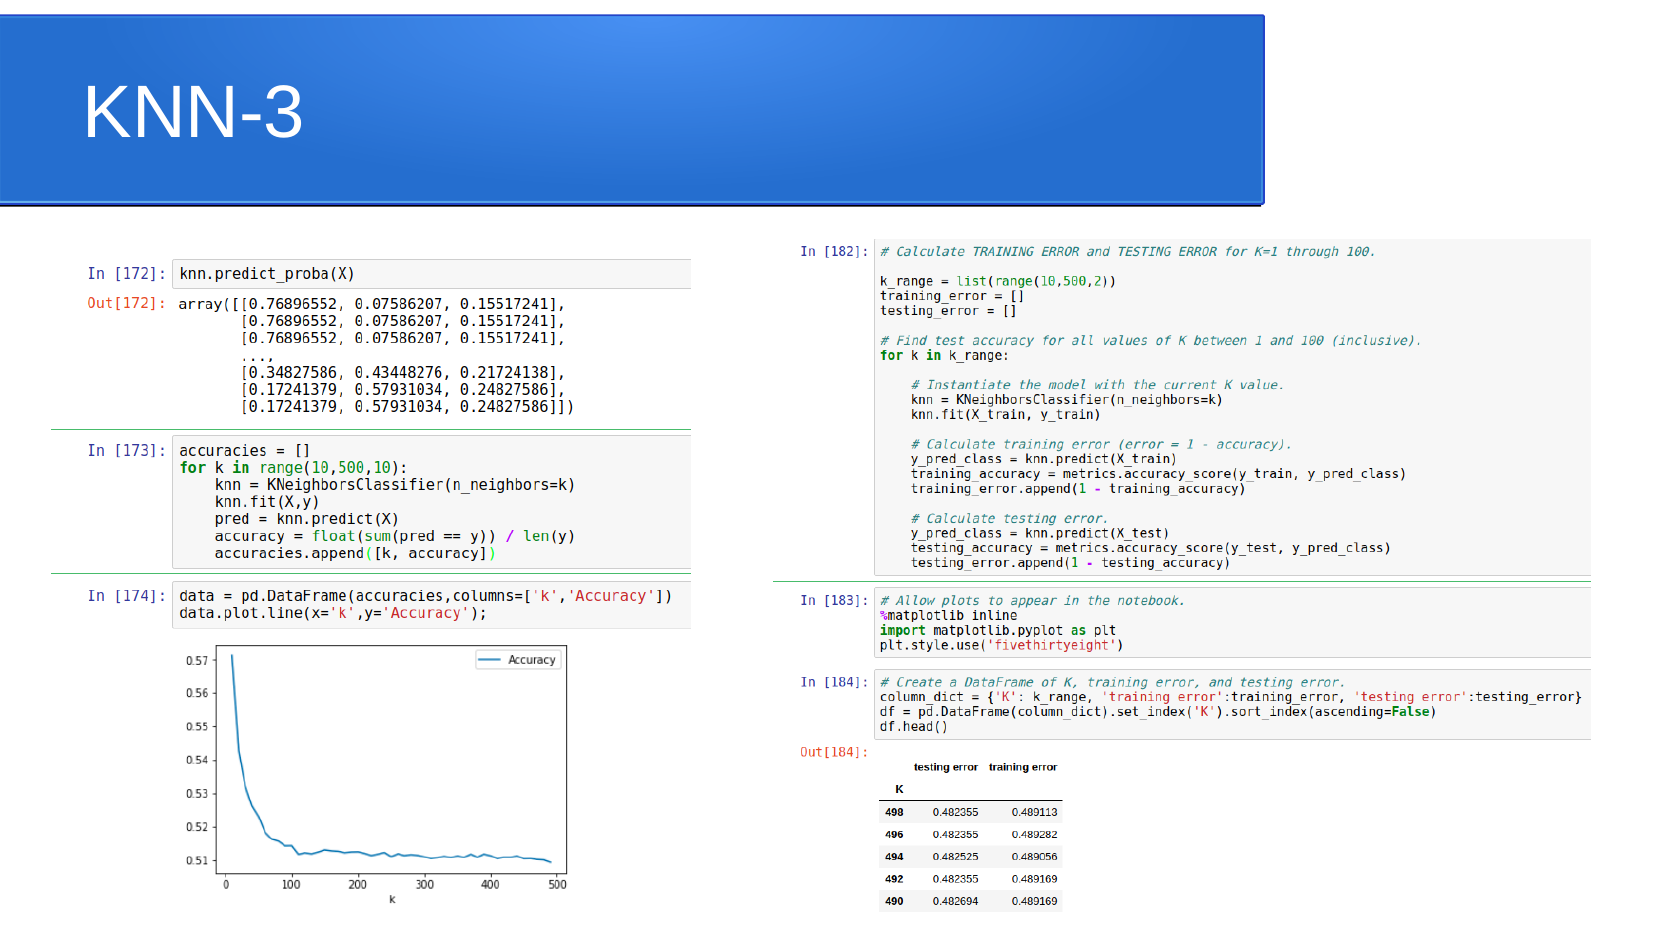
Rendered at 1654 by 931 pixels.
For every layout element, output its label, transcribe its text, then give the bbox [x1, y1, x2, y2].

picture [773, 239, 1591, 915]
picture [51, 247, 691, 916]
title KNN-3 [82, 35, 1235, 189]
